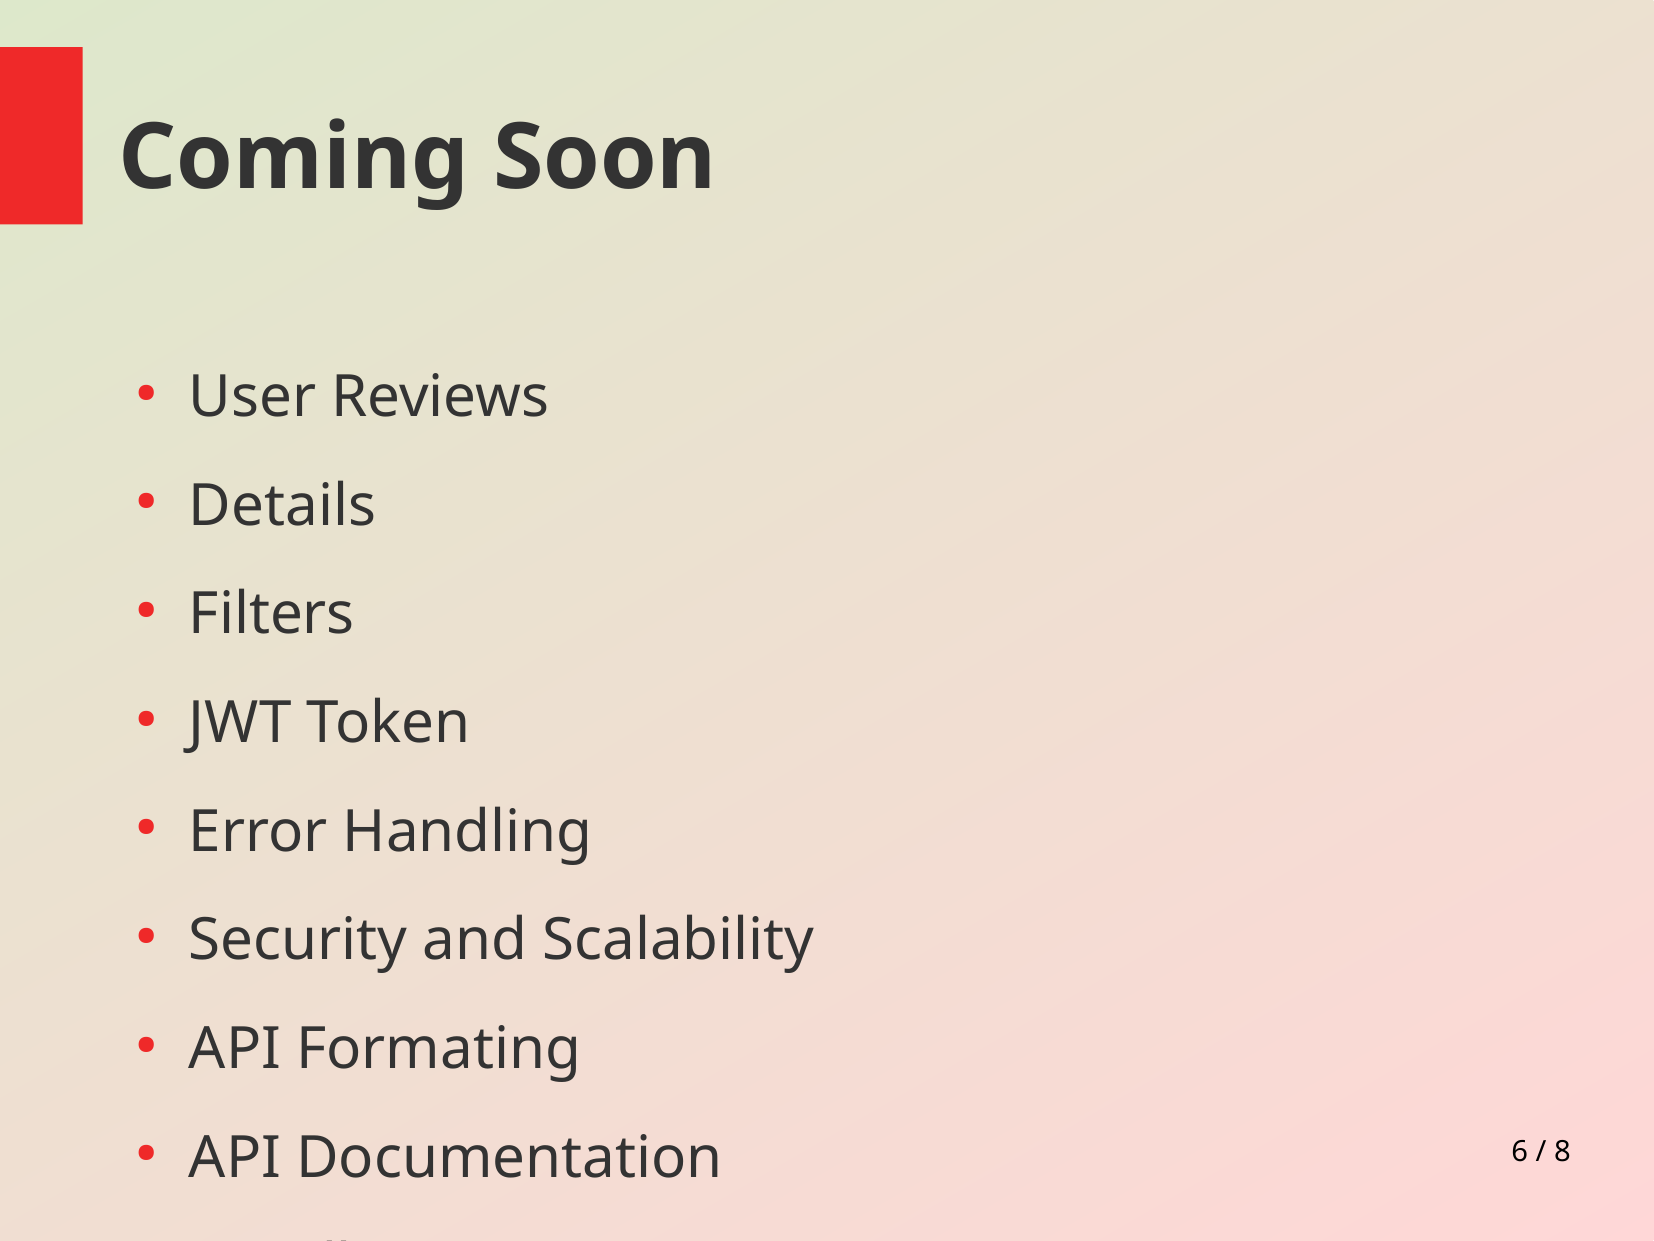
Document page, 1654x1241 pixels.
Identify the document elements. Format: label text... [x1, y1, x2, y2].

title Coming Soon [118, 49, 1571, 257]
list User Reviews Details Filters JWT Token Error Handling Security and Scalability API Formating API Documentation Handling Request Parameter [118, 354, 1536, 1074]
